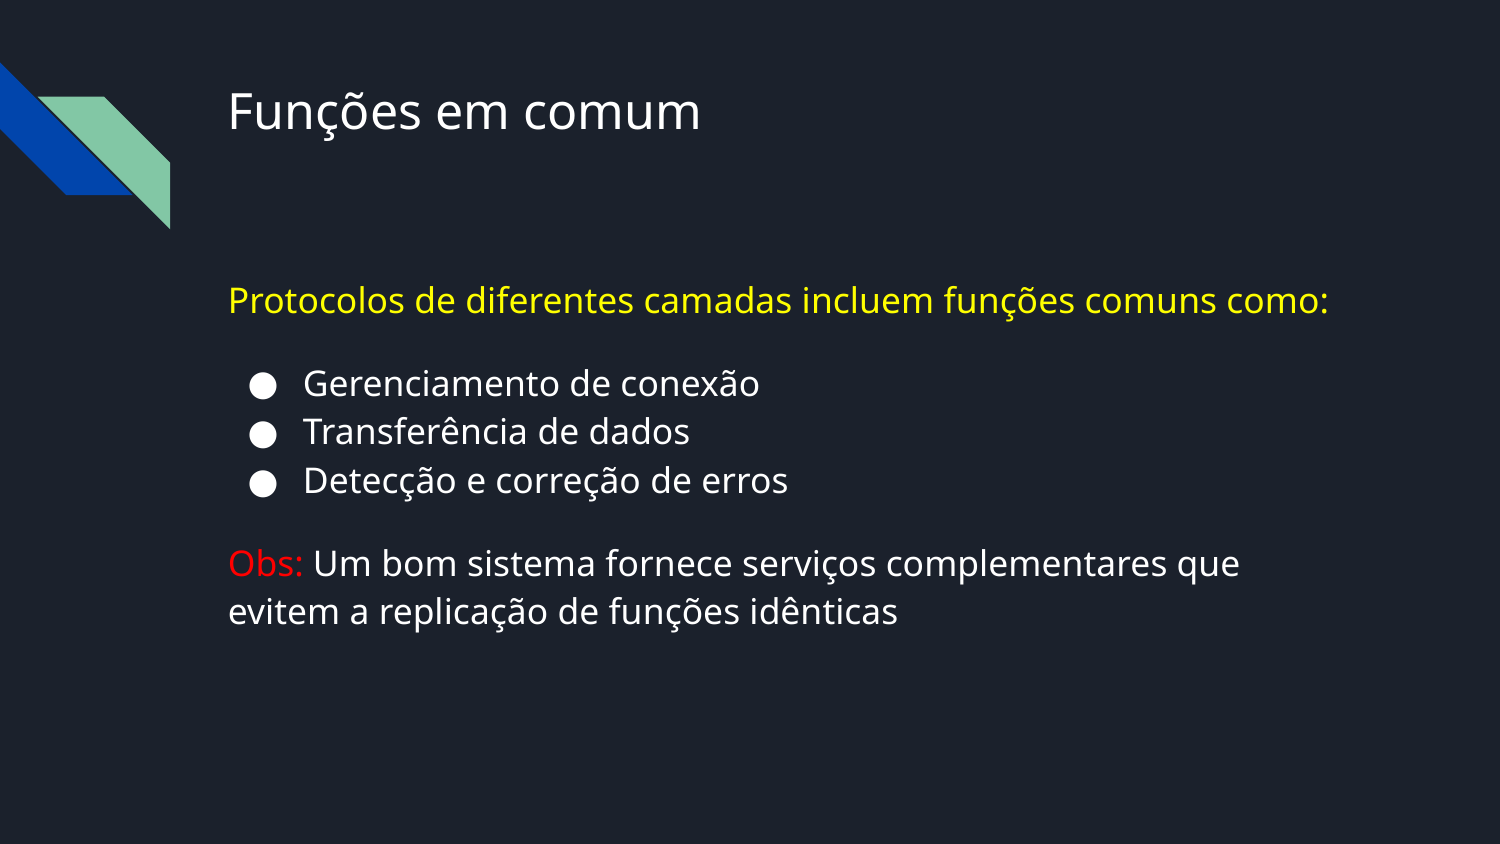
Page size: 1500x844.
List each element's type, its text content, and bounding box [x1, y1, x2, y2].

title Funções em comum [212, 64, 1368, 215]
list Protocolos de diferentes camadas incluem funções comuns como: Gerenciamento de conexão Transferência de dados Detecção e correção de erros Obs: Um bom sistema fornece serviços complementares que evitem a replicação de funções idênticas [212, 257, 1368, 735]
